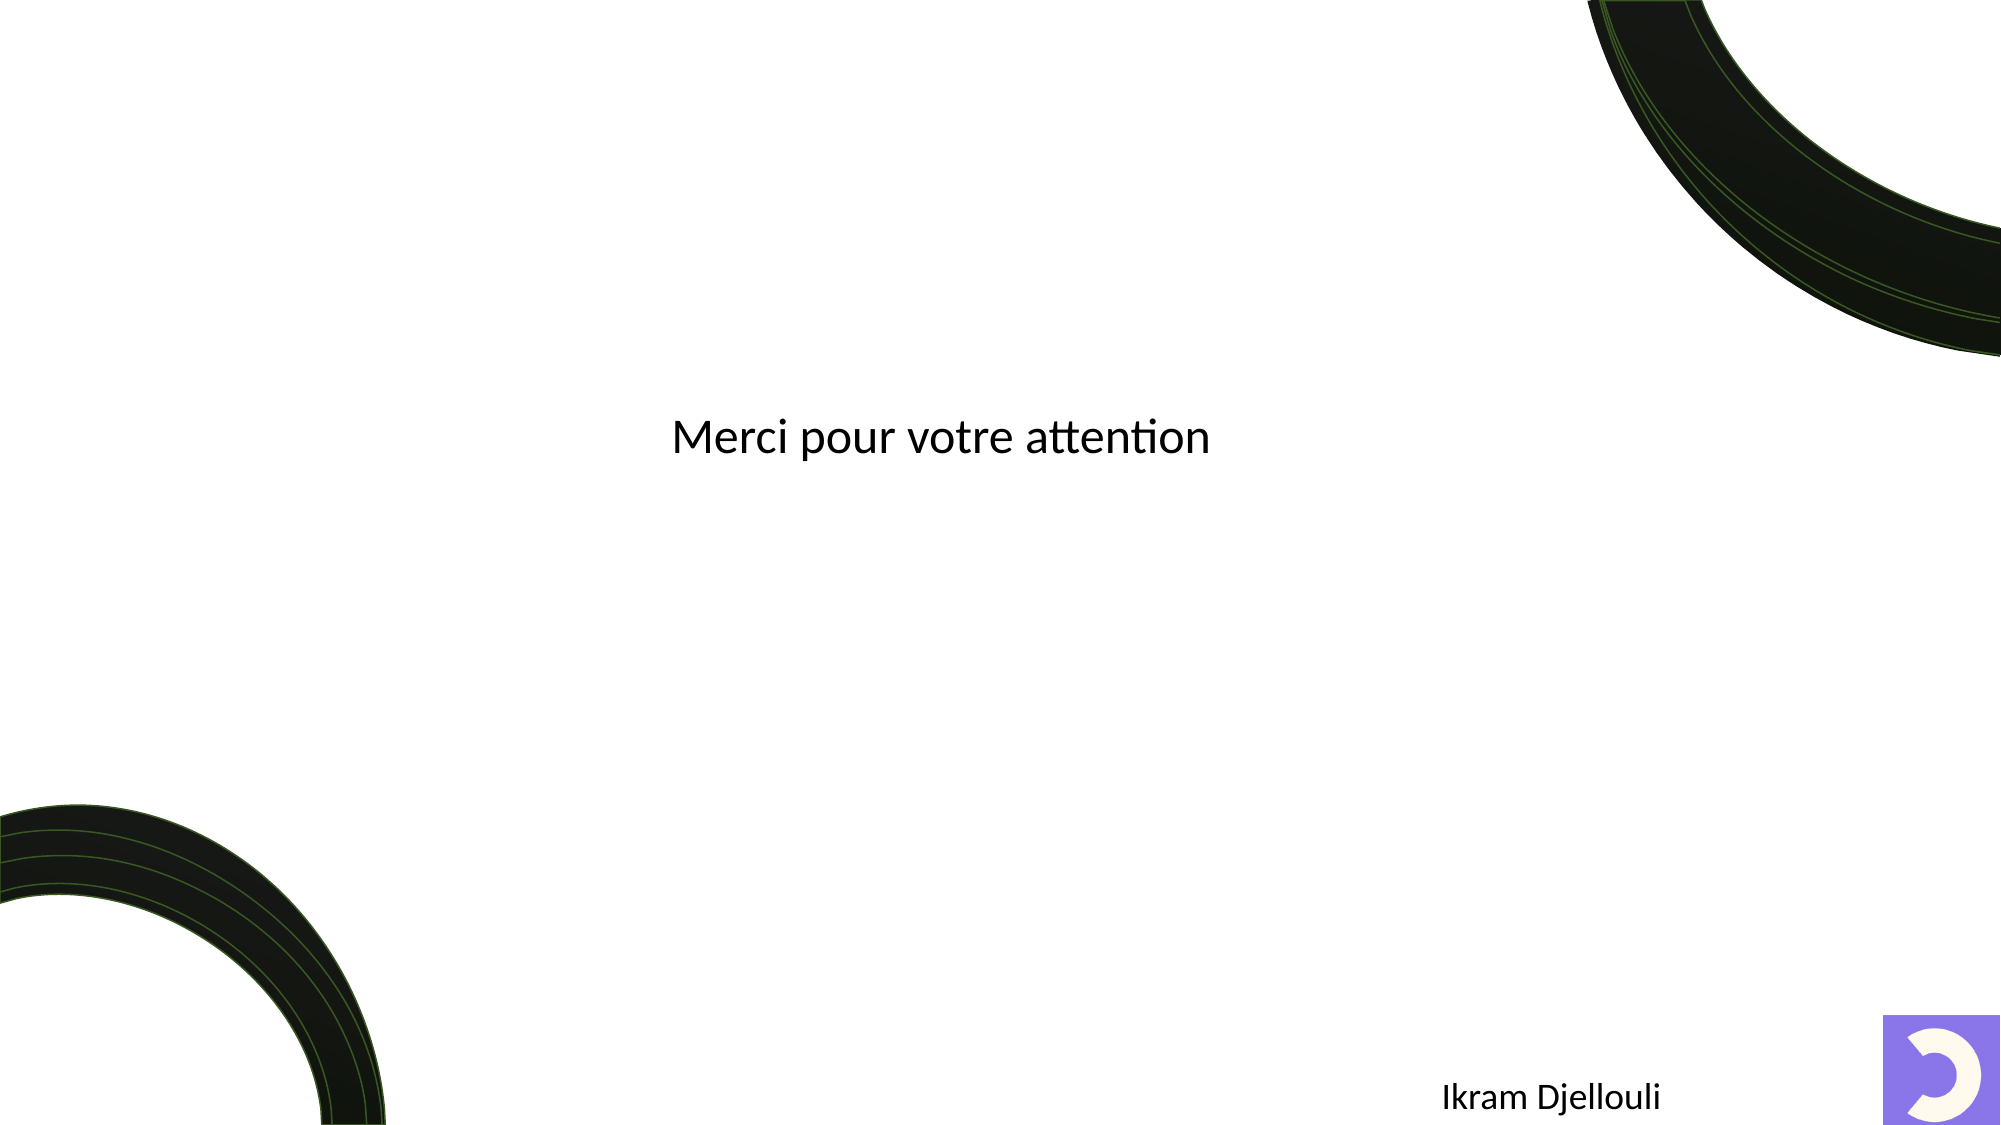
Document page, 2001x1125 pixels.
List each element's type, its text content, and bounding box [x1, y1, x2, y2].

text_box Ikram Djellouli [1426, 1064, 1679, 1125]
text_box [0, 0, 2000, 1125]
picture [1883, 1016, 2000, 1125]
subtitle Merci pour votre attention [196, 402, 1697, 675]
